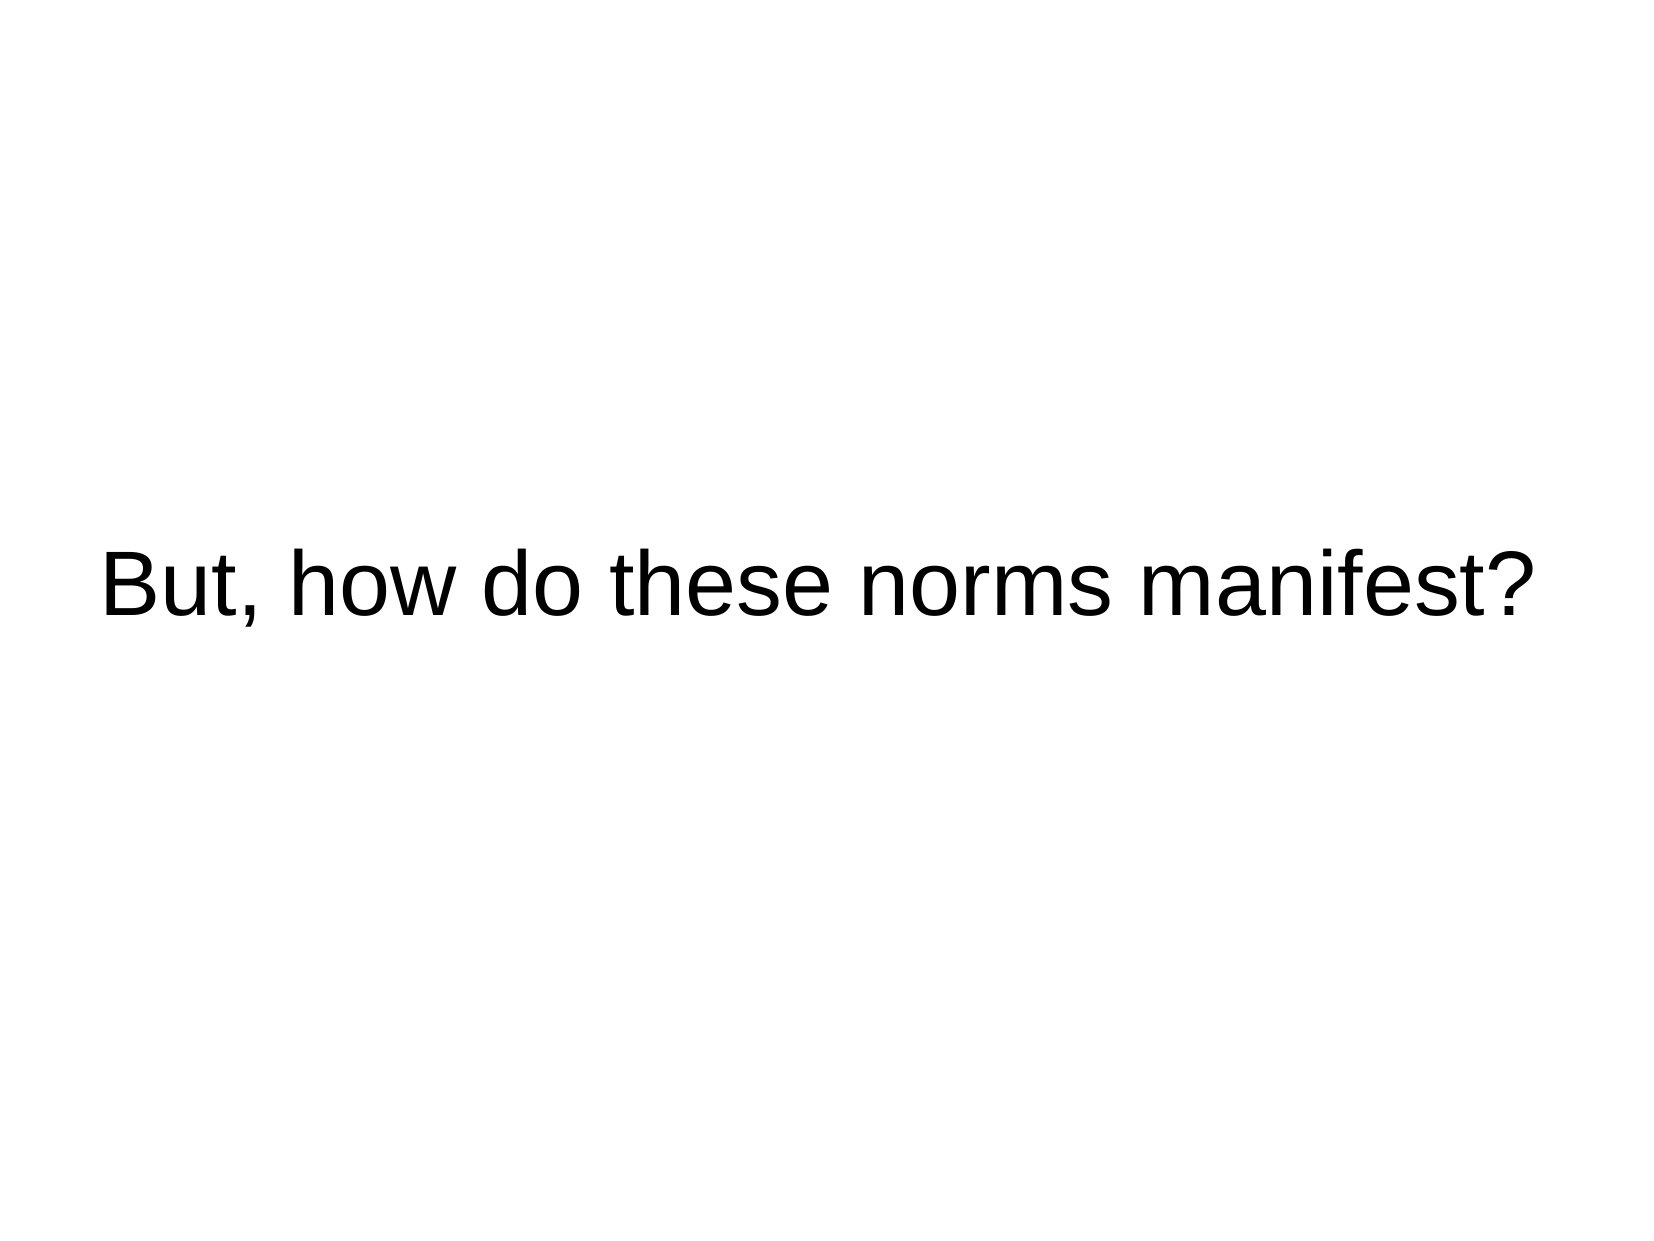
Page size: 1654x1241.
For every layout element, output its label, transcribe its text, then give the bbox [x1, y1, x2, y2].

title But, how do these norms manifest? [75, 480, 1564, 688]
